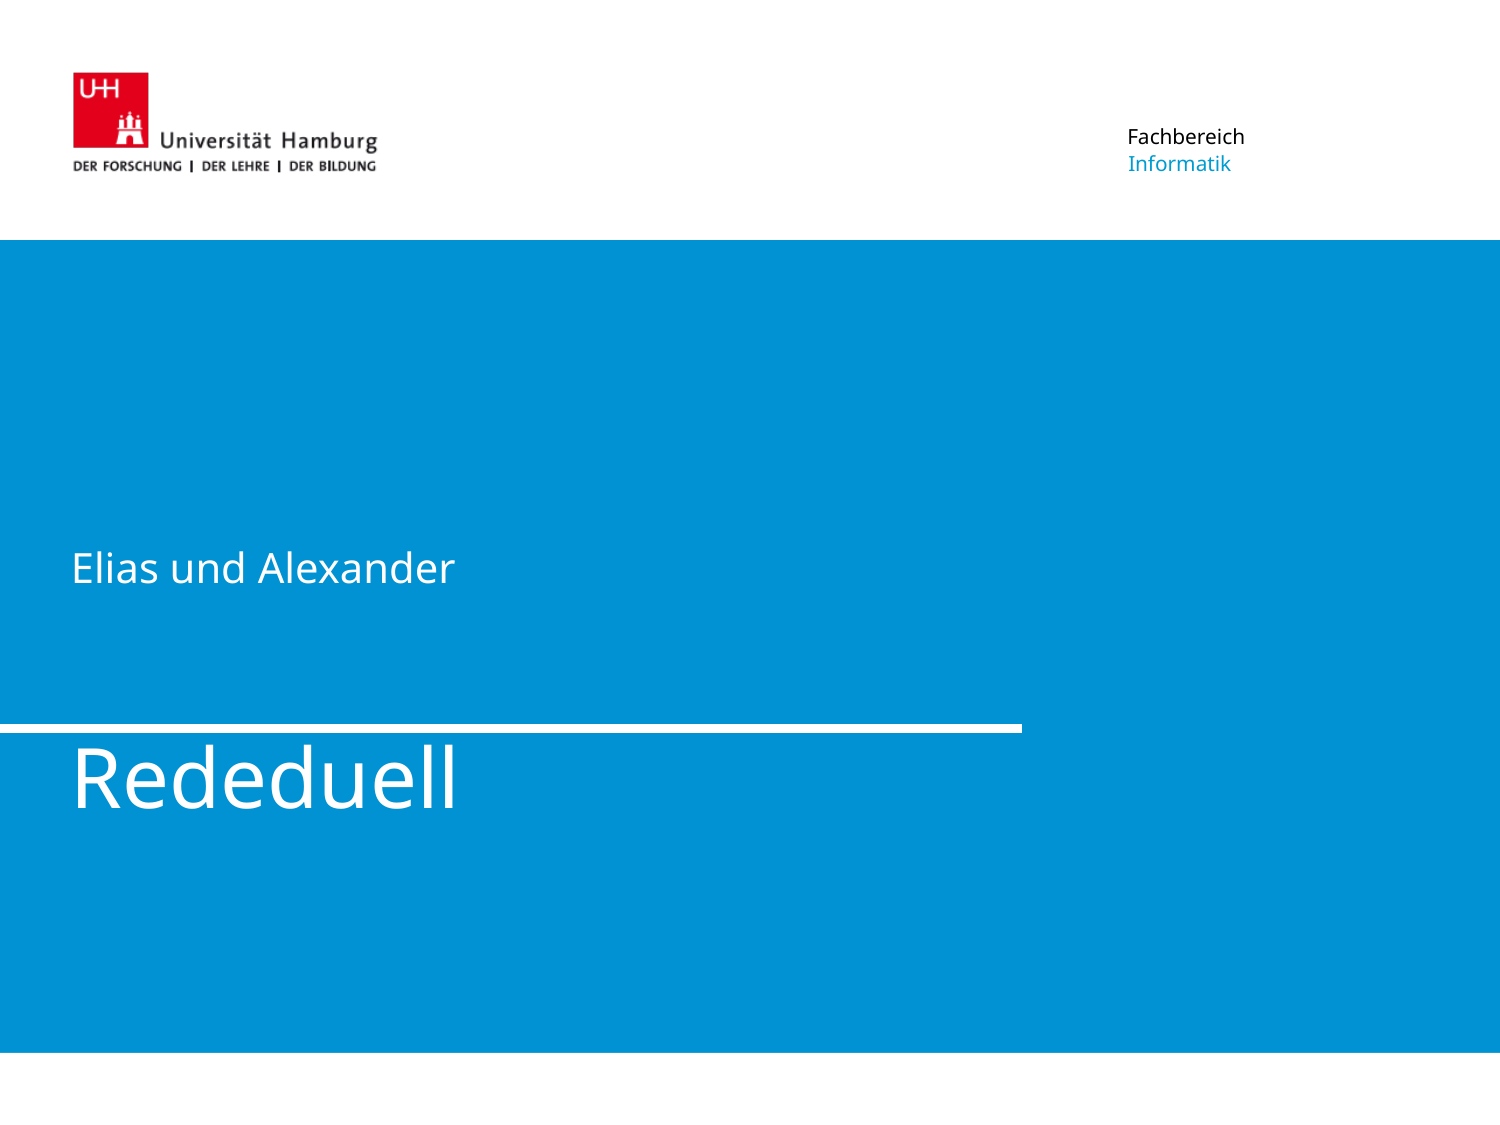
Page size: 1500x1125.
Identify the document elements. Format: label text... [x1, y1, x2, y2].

list Elias und Alexander [55, 533, 1061, 727]
list Fachbereich [1127, 123, 1427, 148]
list Informatik [1128, 147, 1427, 176]
list Rededuell [55, 727, 1061, 920]
